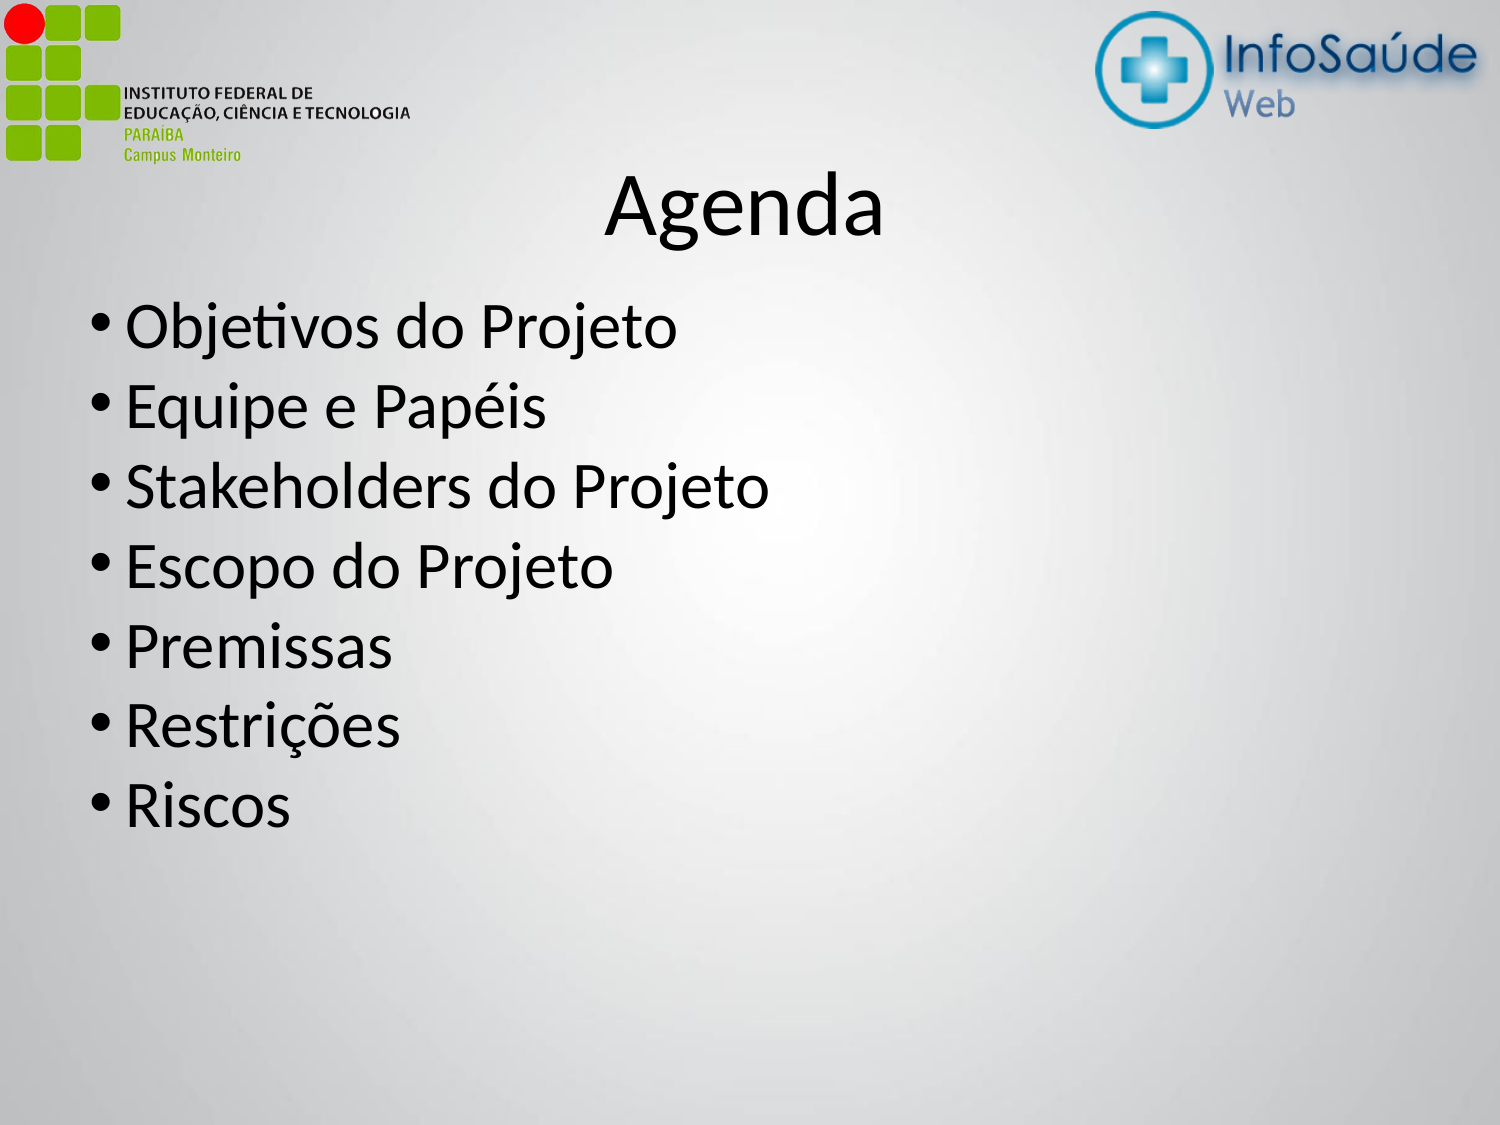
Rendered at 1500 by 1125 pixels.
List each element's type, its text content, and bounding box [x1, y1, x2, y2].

text_box Agenda [70, 82, 1421, 270]
picture [0, 0, 1500, 1125]
text_box Objetivos do Projeto Equipe e Papéis Stakeholders do Projeto Escopo do Projeto Premissas Restrições Riscos [74, 274, 1425, 1017]
